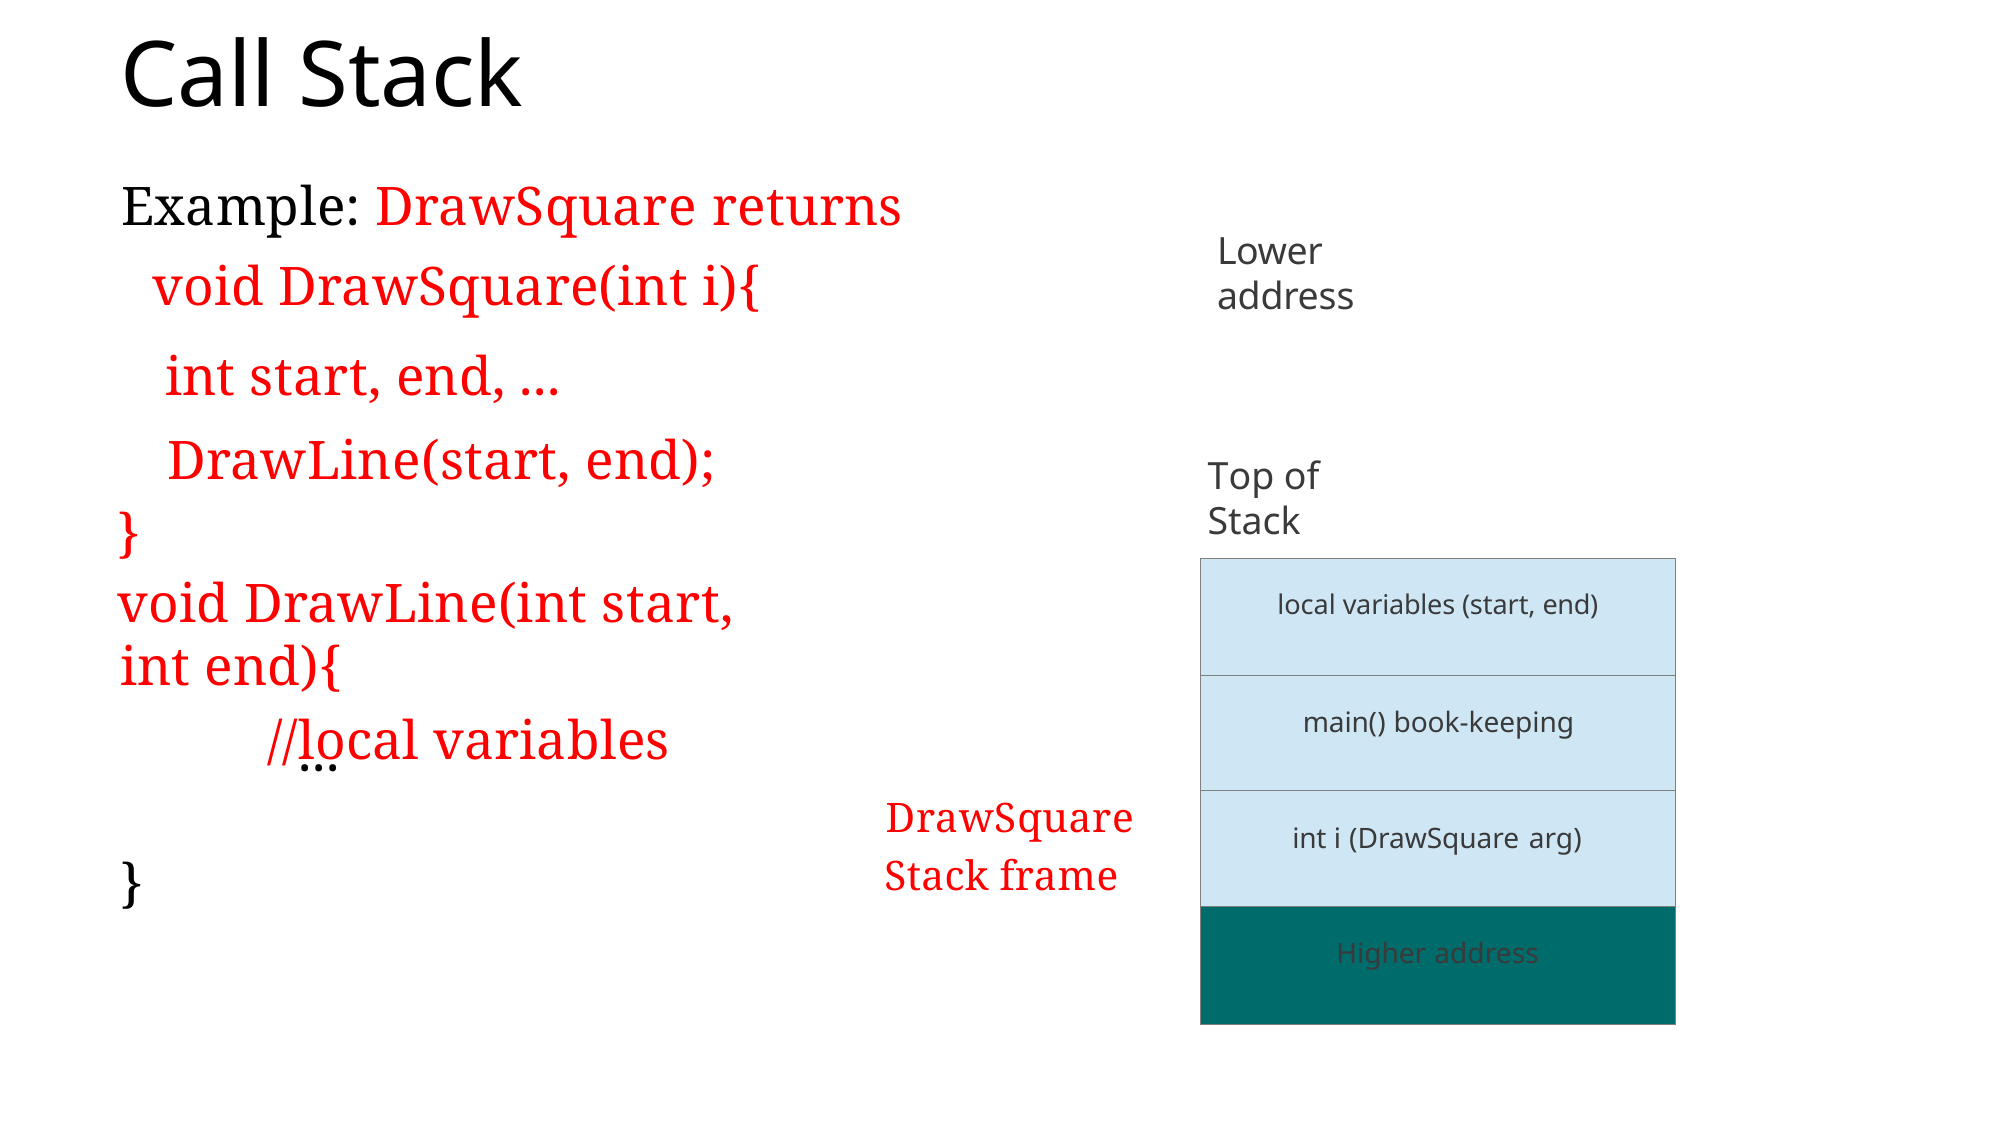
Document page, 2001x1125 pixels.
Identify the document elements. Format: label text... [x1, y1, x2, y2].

text_box Top of Stack [1205, 450, 1411, 543]
title Call Stack [117, 12, 811, 154]
table_cell Higher address [1201, 907, 1675, 1024]
text_box ... [296, 715, 356, 782]
text_box Lower address [1215, 224, 1464, 318]
text_box } [117, 846, 151, 914]
table_cell int i (DrawSquare arg) [1201, 791, 1675, 906]
table_cell main() book-keeping [1201, 676, 1675, 790]
text_box DrawSquare Stack frame [882, 779, 1171, 899]
table_header local variables (start, end) [1201, 559, 1675, 675]
text_box Example: DrawSquare returns void DrawSquare(int i){ int start, end, ... DrawLine(start, end); } void DrawLine(int start, int end){ //local variables [117, 154, 1089, 771]
